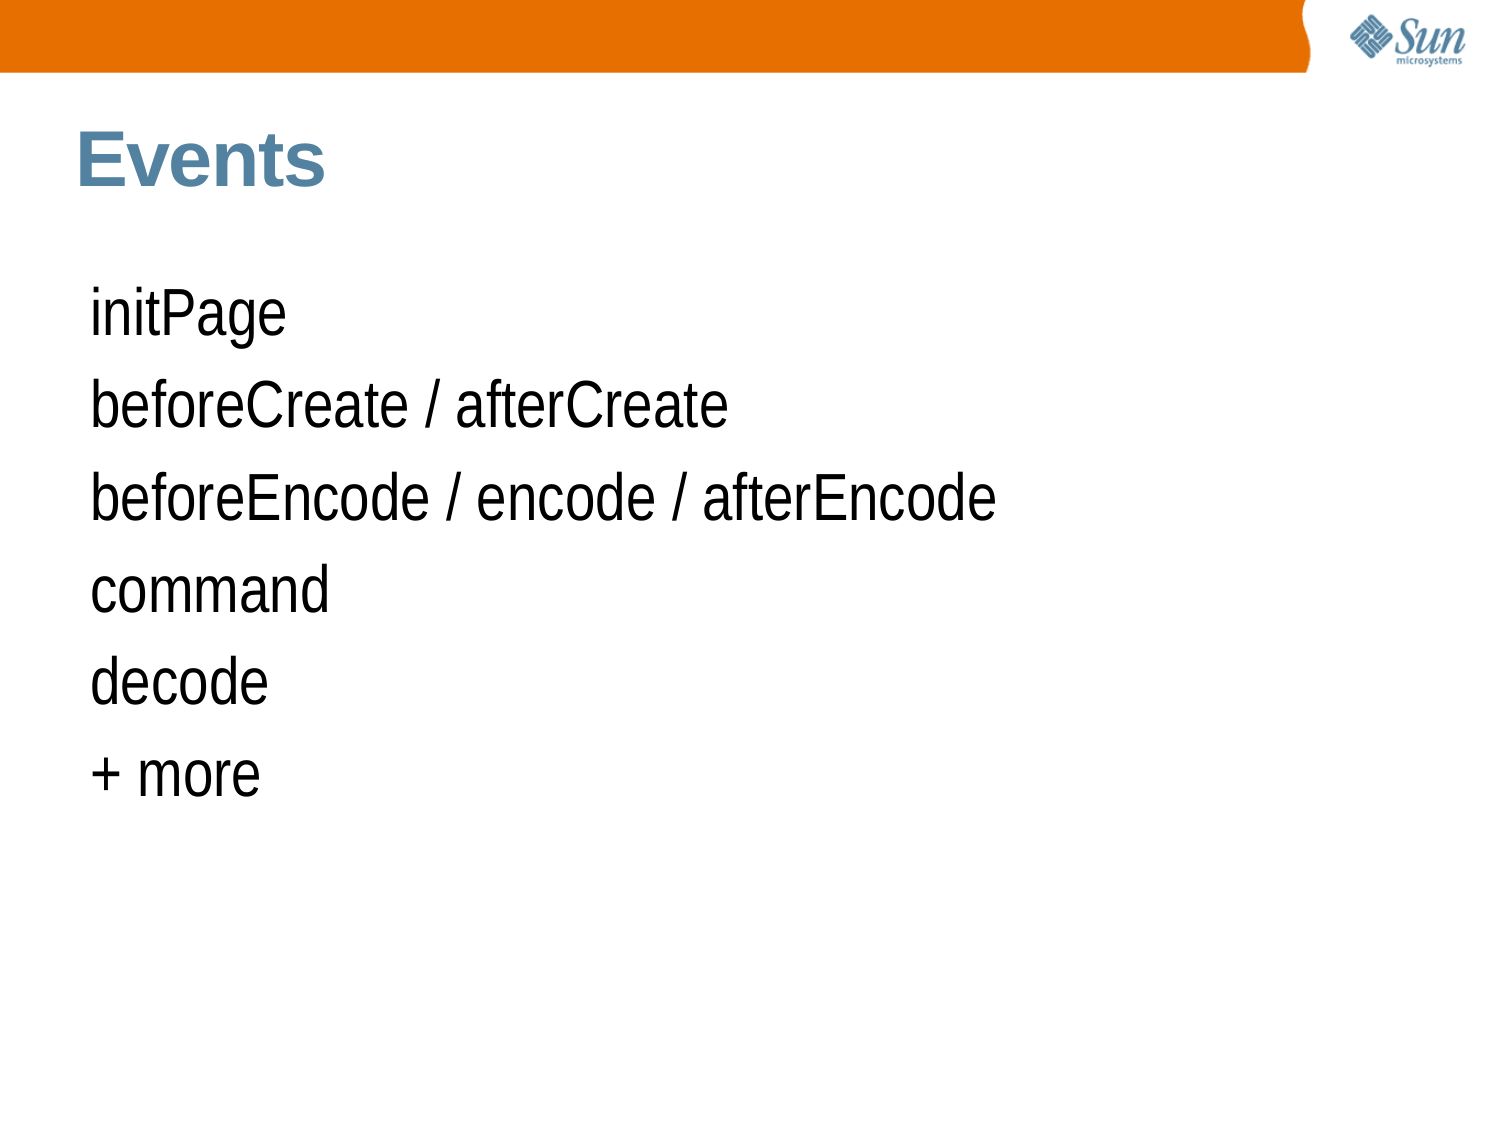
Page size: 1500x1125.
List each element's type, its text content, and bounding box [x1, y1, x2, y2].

list initPage beforeCreate / afterCreate beforeEncode / encode / afterEncode command decode + more [70, 283, 1426, 976]
picture [0, 0, 1500, 75]
title Events [75, 122, 1437, 227]
